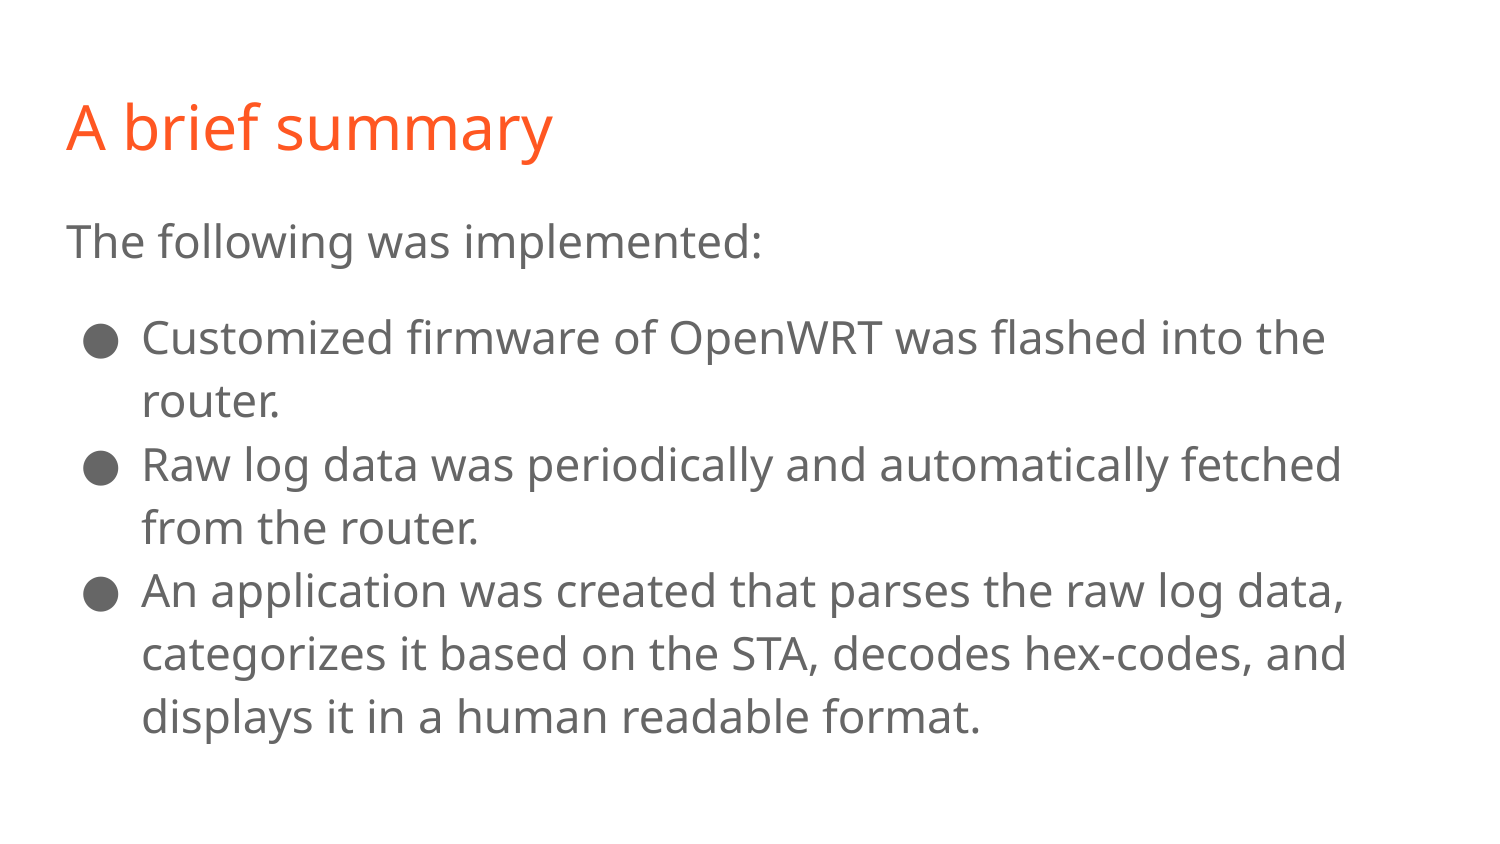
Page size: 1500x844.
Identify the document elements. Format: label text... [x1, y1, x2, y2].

title A brief summary [51, 72, 1449, 167]
list The following was implemented: Customized firmware of OpenWRT was flashed into the router. Raw log data was periodically and automatically fetched from the router. An application was created that parses the raw log data, categorizes it based on the STA, decodes hex-codes, and displays it in a human readable format. [51, 189, 1449, 750]
